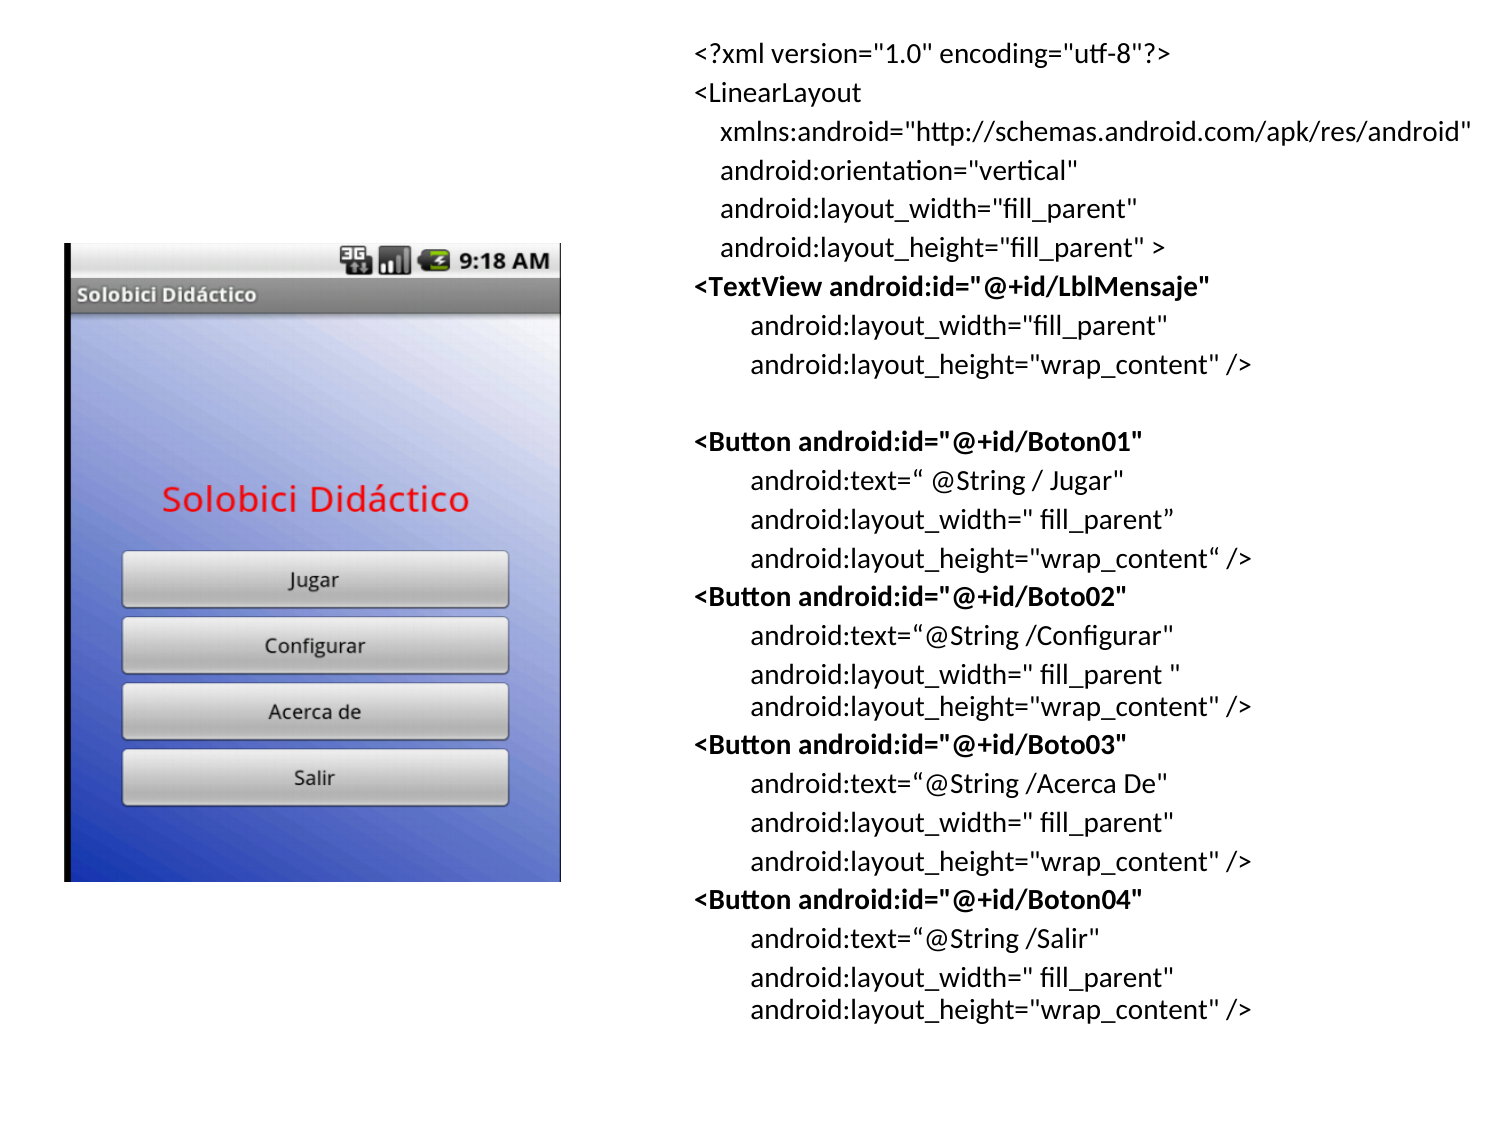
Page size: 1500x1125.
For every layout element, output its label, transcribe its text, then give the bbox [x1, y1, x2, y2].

picture [64, 243, 561, 882]
list <?xml version="1.0" encoding="utf-8"?> <LinearLayout xmlns:android="http://schemas.android.com/apk/res/android" android:orientation="vertical" android:layout_width="fill_parent" android:layout_height="fill_parent" > <TextView android:id="@+id/LblMensaje" android:layout_width="fill_parent" android:layout_height="wrap_content" /> <Button android:id="@+id/Boton01" android:text=“ @String / Jugar" android:layout_width=" fill_parent” android:layout_height="wrap_content“ /> <Button android:id="@+id/Boto02" android:text=“@String /Configurar" android:layout_width=" fill_parent " android:layout_height="wrap_content" /> <Button android:id="@+id/Boto03" android:text=“@String /Acerca De" android:layout_width=" fill_parent" android:layout_height="wrap_content" /> <Button android:id="@+id/Boton04" android:text=“@String /Salir" android:layout_width=" fill_parent" android:layout_height="wrap_content" /> [679, 31, 1500, 1094]
